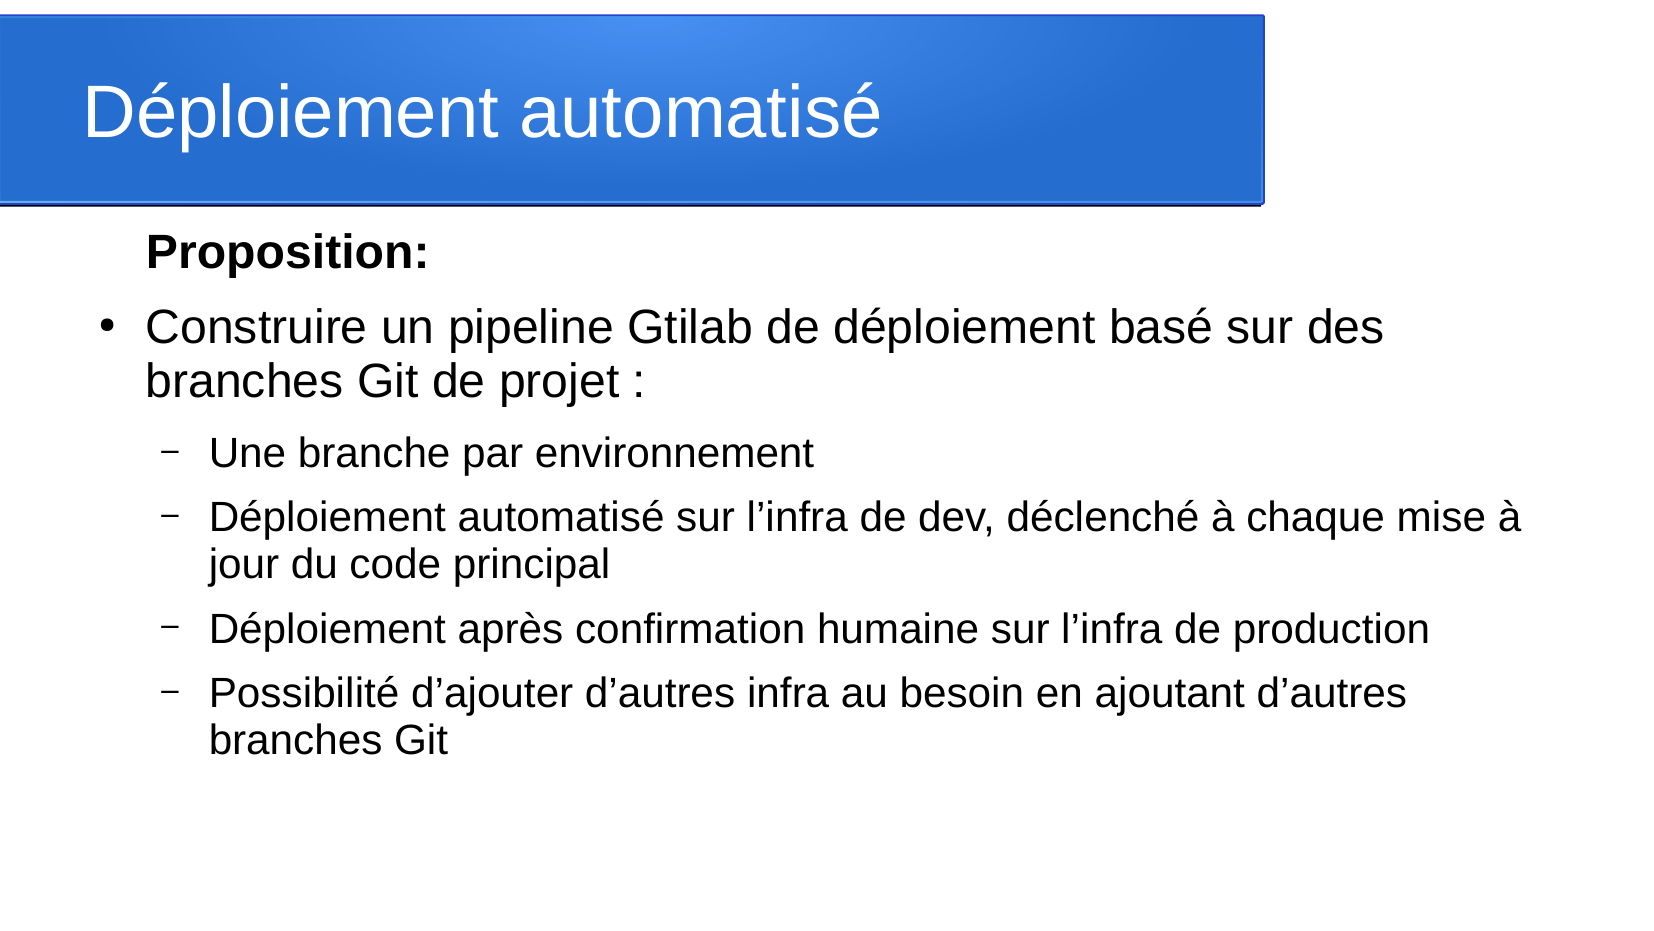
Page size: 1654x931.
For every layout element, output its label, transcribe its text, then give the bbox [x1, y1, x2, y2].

title Déploiement automatisé [82, 35, 1235, 189]
list Proposition: Construire un pipeline Gtilab de déploiement basé sur des branches Git de projet : Une branche par environnement Déploiement automatisé sur l’infra de dev, déclenché à chaque mise à jour du code principal Déploiement après confirmation humaine sur l’infra de production Possibilité d’ajouter d’autres infra au besoin en ajoutant d’autres branches Git [82, 224, 1571, 764]
